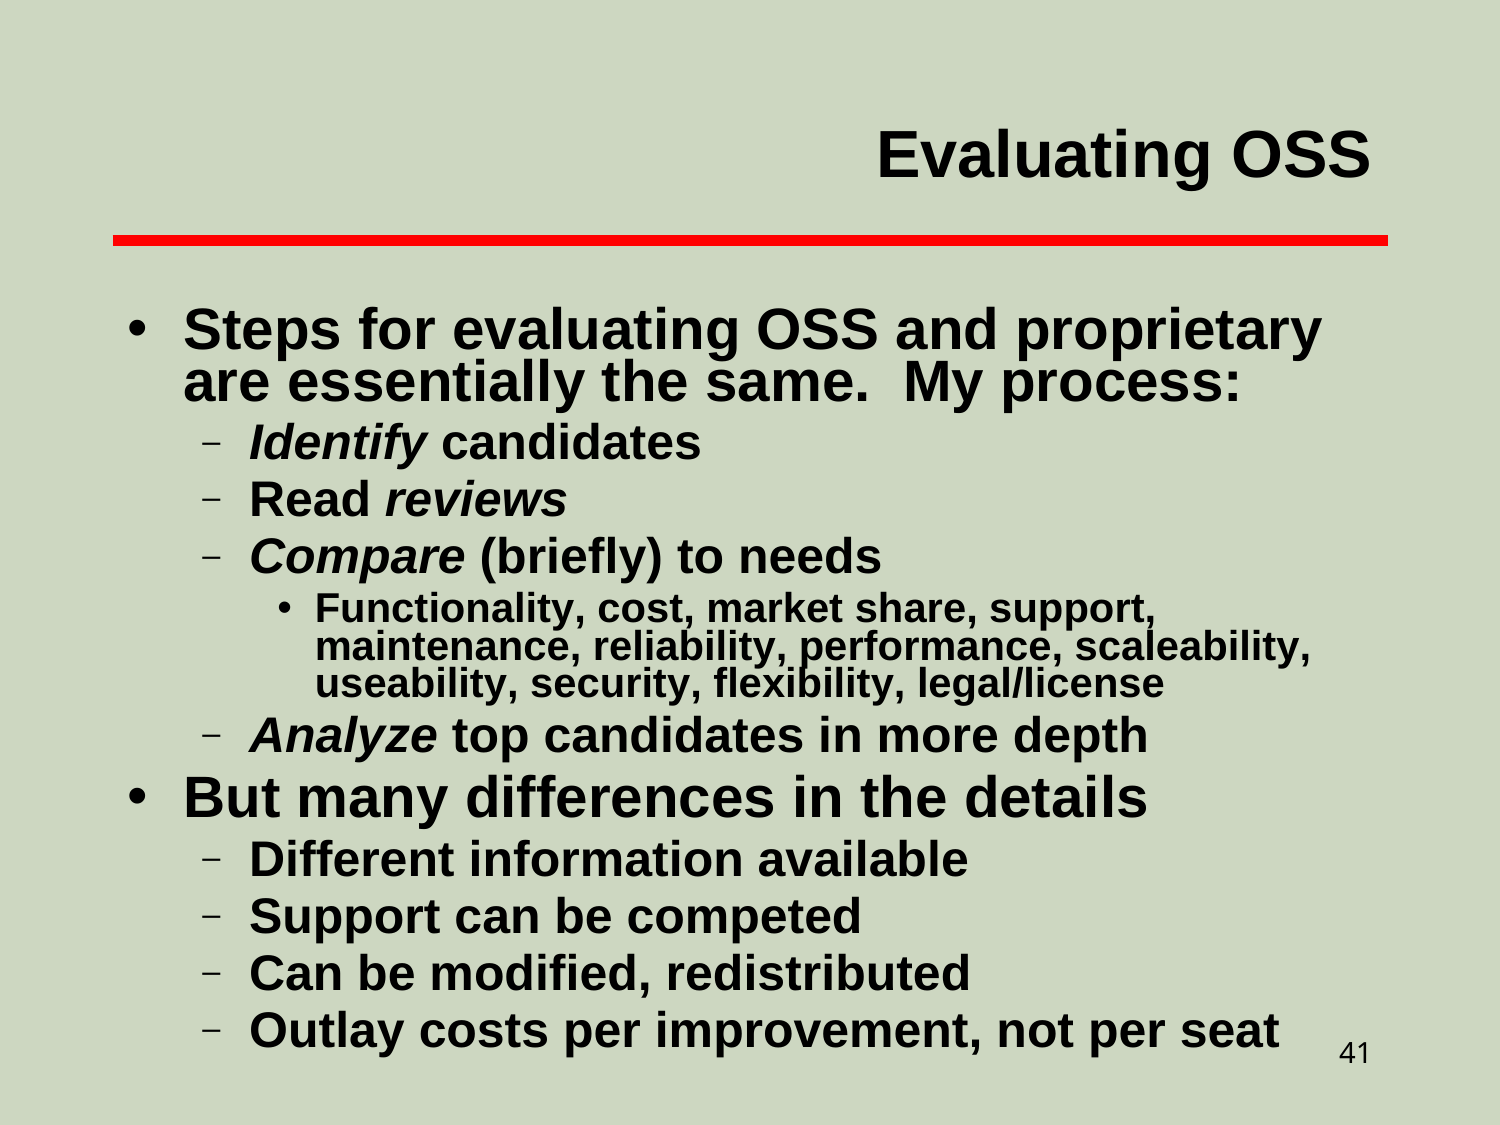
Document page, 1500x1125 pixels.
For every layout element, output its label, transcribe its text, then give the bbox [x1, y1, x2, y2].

title Evaluating OSS [337, 85, 1388, 224]
list Steps for evaluating OSS and proprietary are essentially the same. My process: Identify candidates Read reviews Compare (briefly) to needs Functionality, cost, market share, support, maintenance, reliability, performance, scaleability, useability, security, flexibility, legal/license Analyze top candidates in more depth But many differences in the details Different information available Support can be competed Can be modified, redistributed Outlay costs per improvement, not per seat [112, 299, 1388, 1092]
